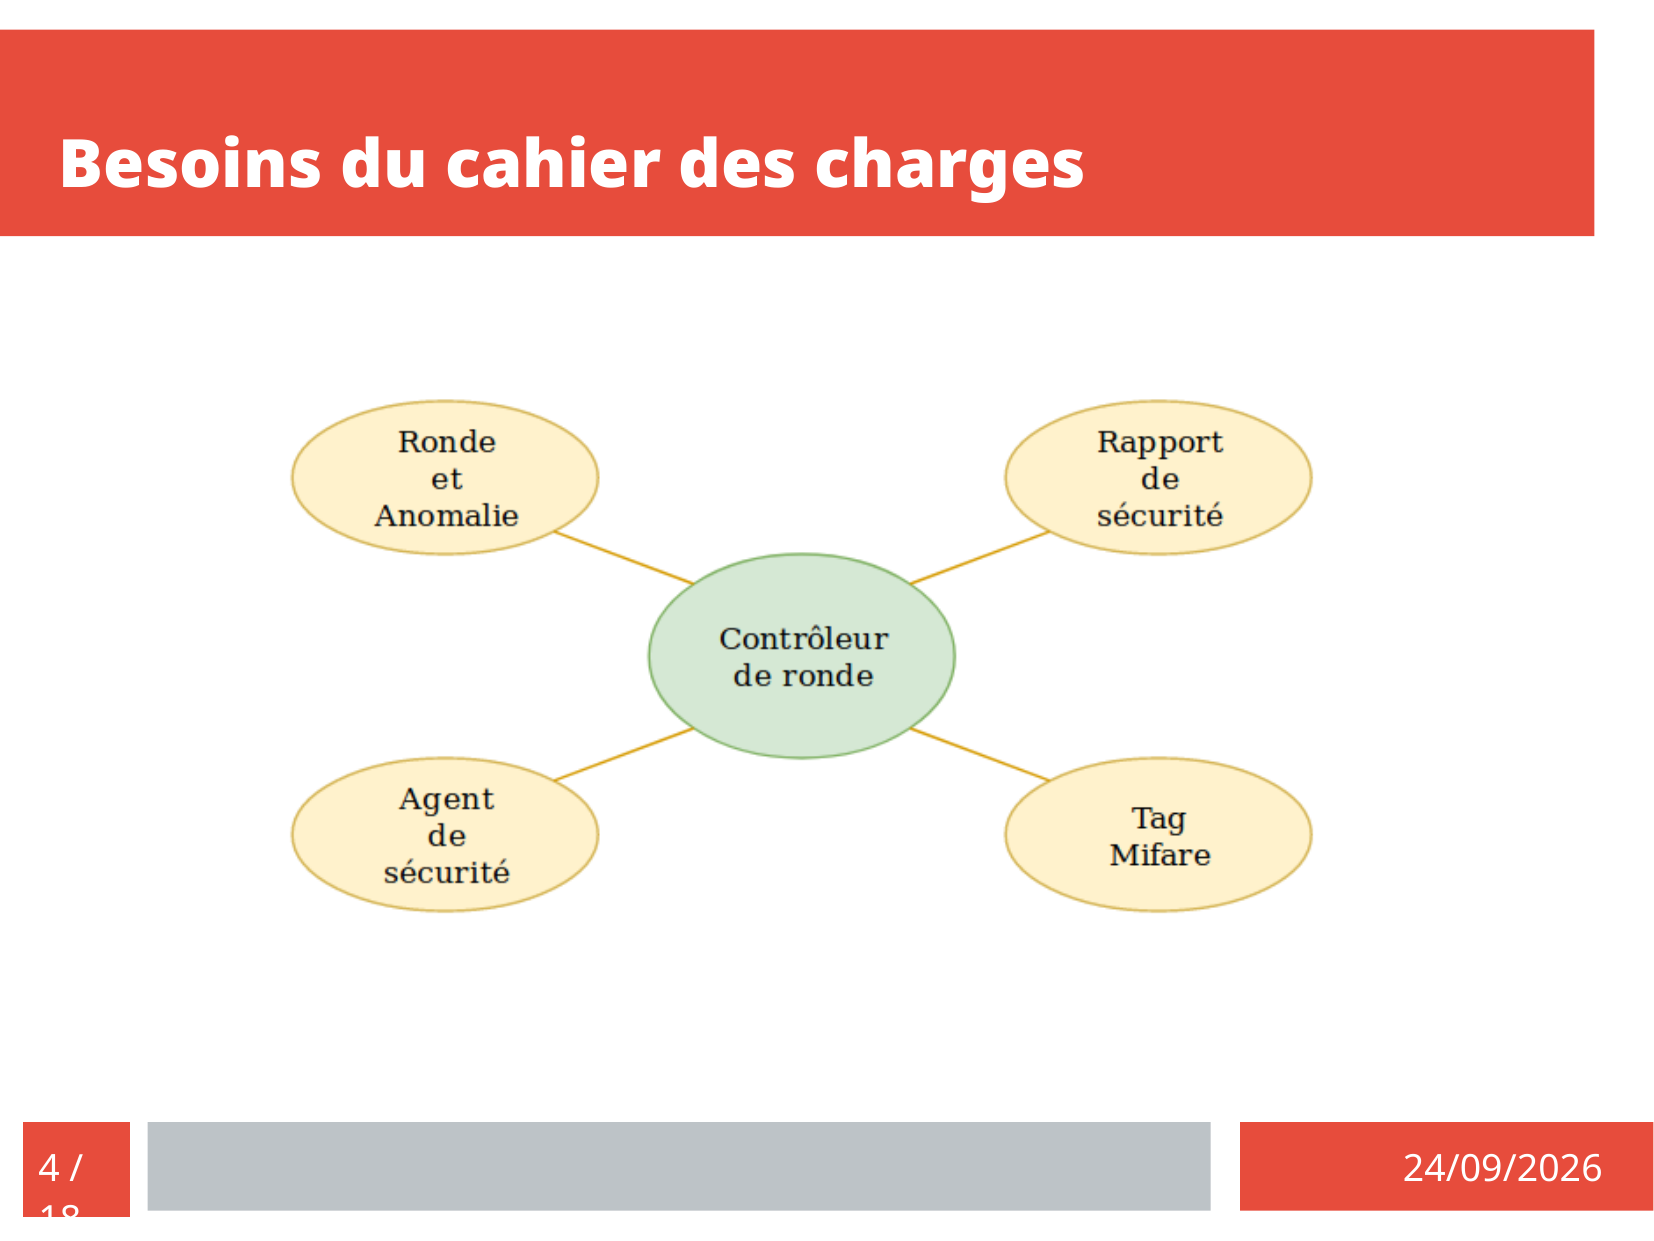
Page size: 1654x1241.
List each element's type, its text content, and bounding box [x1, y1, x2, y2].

text_box <numéro> / 18 [23, 1133, 142, 1241]
title Besoins du cahier des charges [59, 59, 1595, 207]
text_box 27/01/2020 [1388, 1133, 1634, 1196]
text_box [23, 1122, 130, 1133]
picture [259, 391, 1336, 922]
